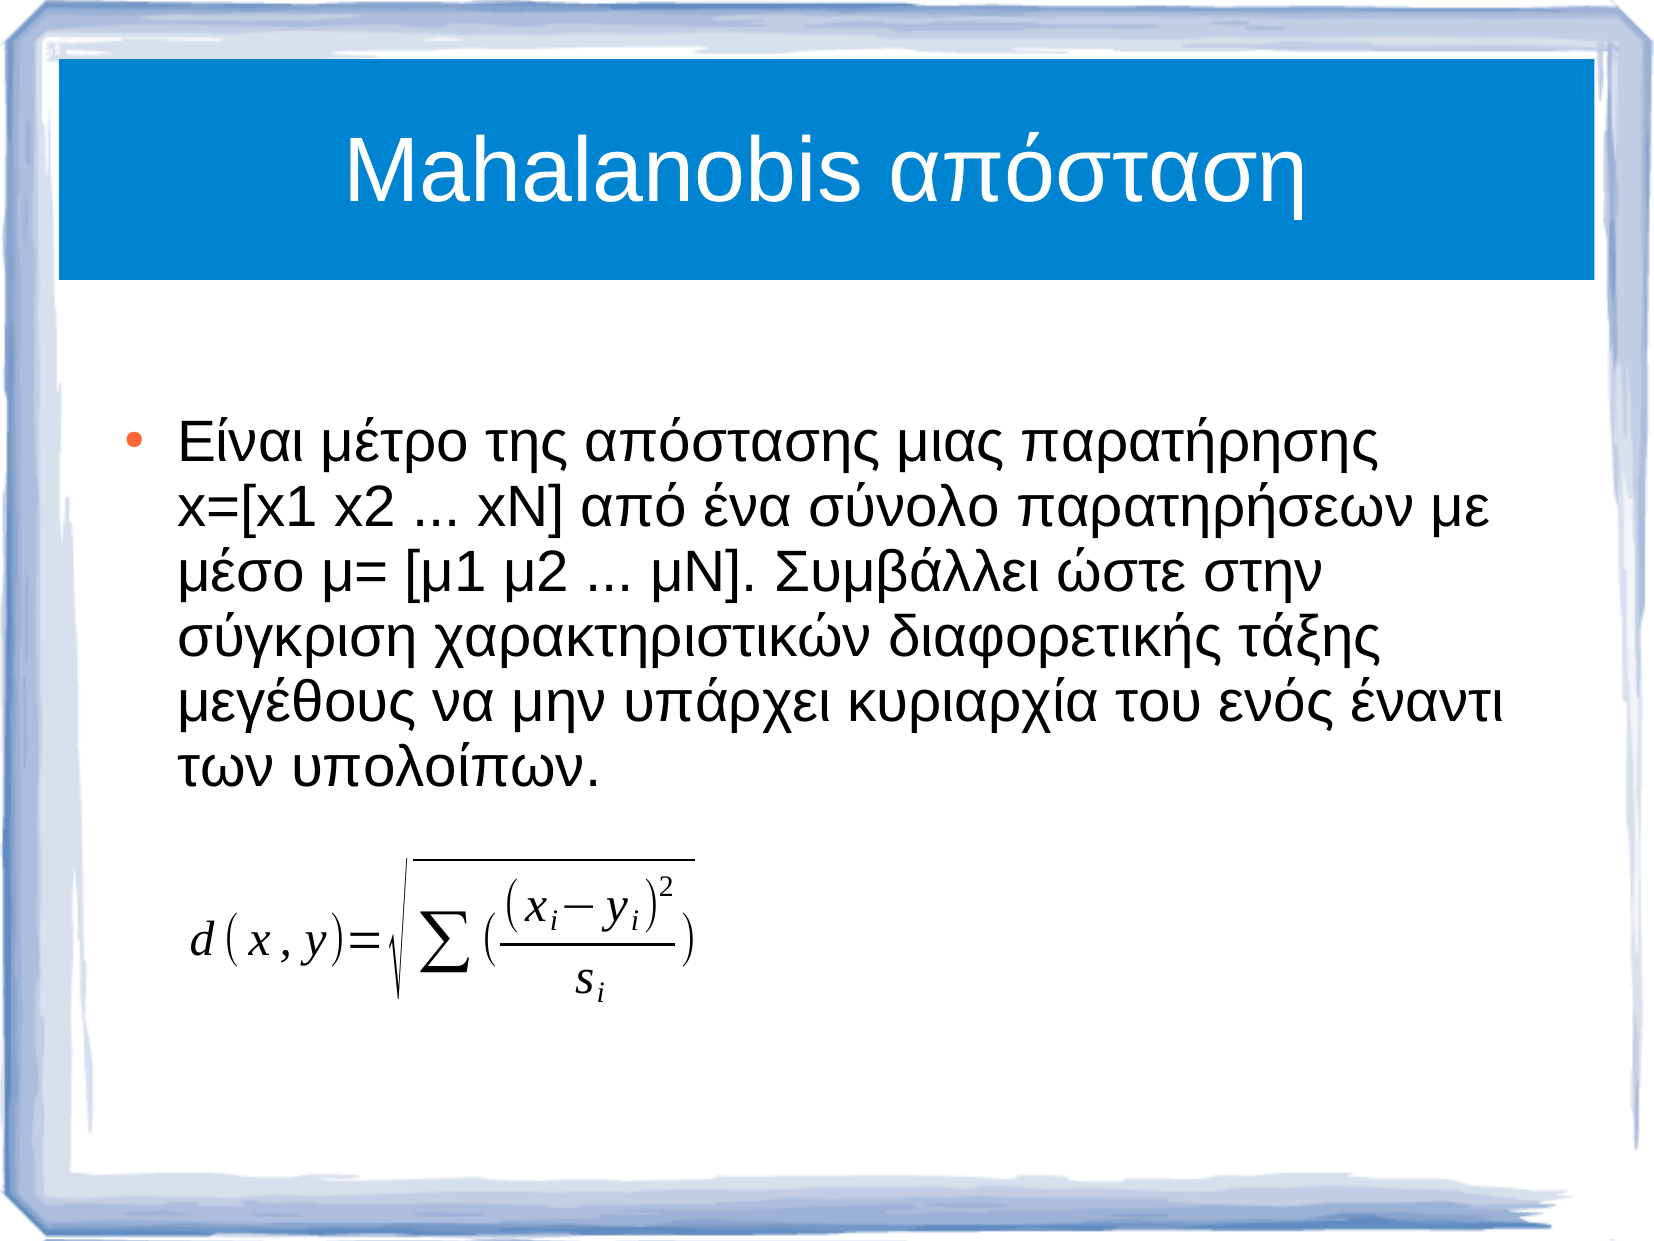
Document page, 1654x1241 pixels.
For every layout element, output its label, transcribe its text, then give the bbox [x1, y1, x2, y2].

title Mahalanobis απόσταση [59, 59, 1595, 280]
picture [0, 0, 1654, 1241]
chart [177, 856, 710, 1011]
list Είναι μέτρο της απόστασης μιας παρατήρησης x=[x1 x2 ... xN] από ένα σύνολο παρατηρήσεων με μέσο μ= [μ1 μ2 ... μΝ]. Συμβάλλει ώστε στην σύγκριση χαρακτηριστικών διαφορετικής τάξης μεγέθους να μην υπάρχει κυριαρχία του ενός έναντι των υπολοίπων. [106, 313, 1530, 1028]
